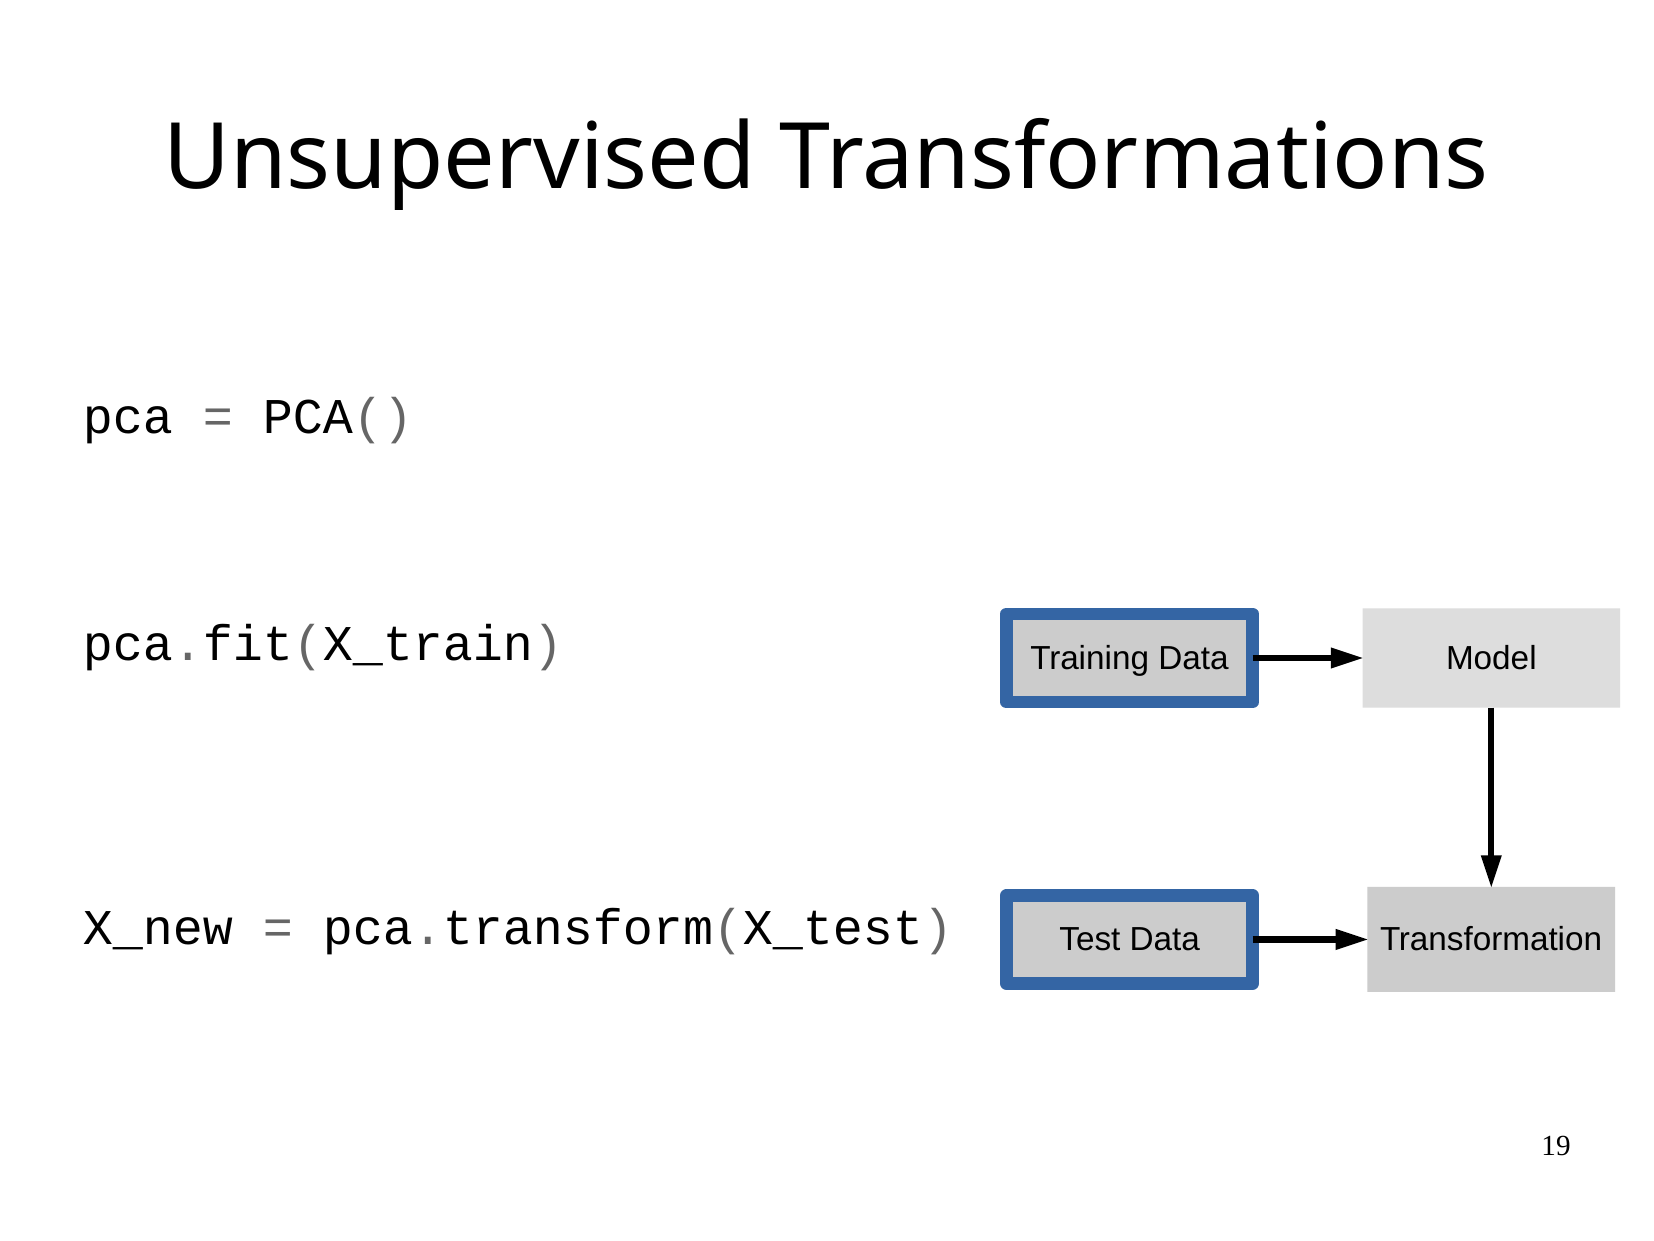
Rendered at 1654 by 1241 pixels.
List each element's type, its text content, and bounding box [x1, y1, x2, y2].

text_box Transformation [1367, 886, 1616, 992]
text_box Training Data [1006, 613, 1253, 703]
title Unsupervised Transformations [82, 49, 1571, 257]
text_box pca = PCA() pca.fit(X_train) X_new = pca.transform(X_test) [82, 392, 1411, 1008]
text_box Test Data [1006, 895, 1253, 984]
text_box Model [1362, 608, 1621, 708]
